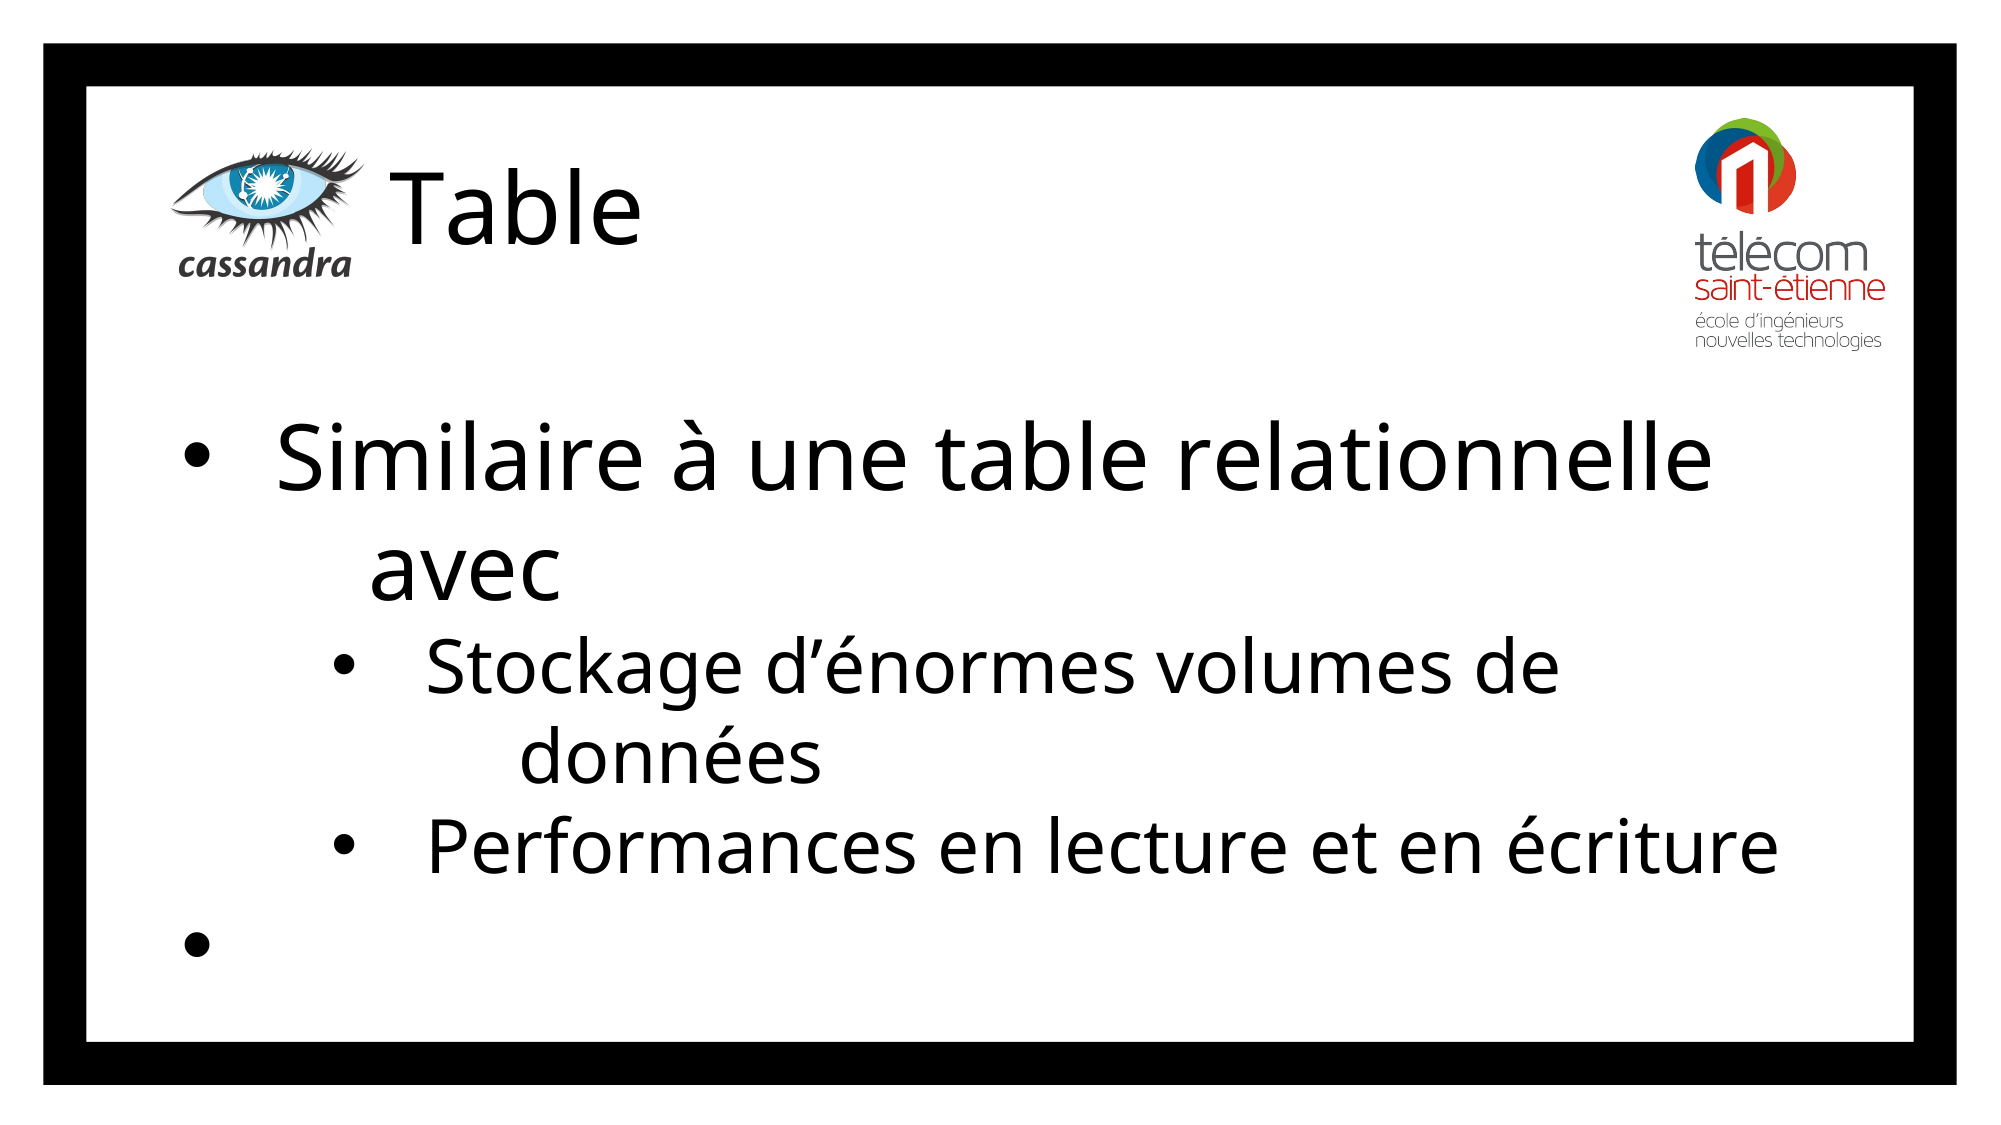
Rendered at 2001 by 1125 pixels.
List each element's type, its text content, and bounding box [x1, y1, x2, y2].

picture [1695, 118, 1885, 351]
picture [1715, 134, 1730, 138]
text_box Similaire à une table relationnelle avec Stockage d’énormes volumes de données Performances en lecture et en écriture [166, 391, 1849, 1058]
title Table [369, 138, 1849, 304]
picture [166, 144, 368, 280]
